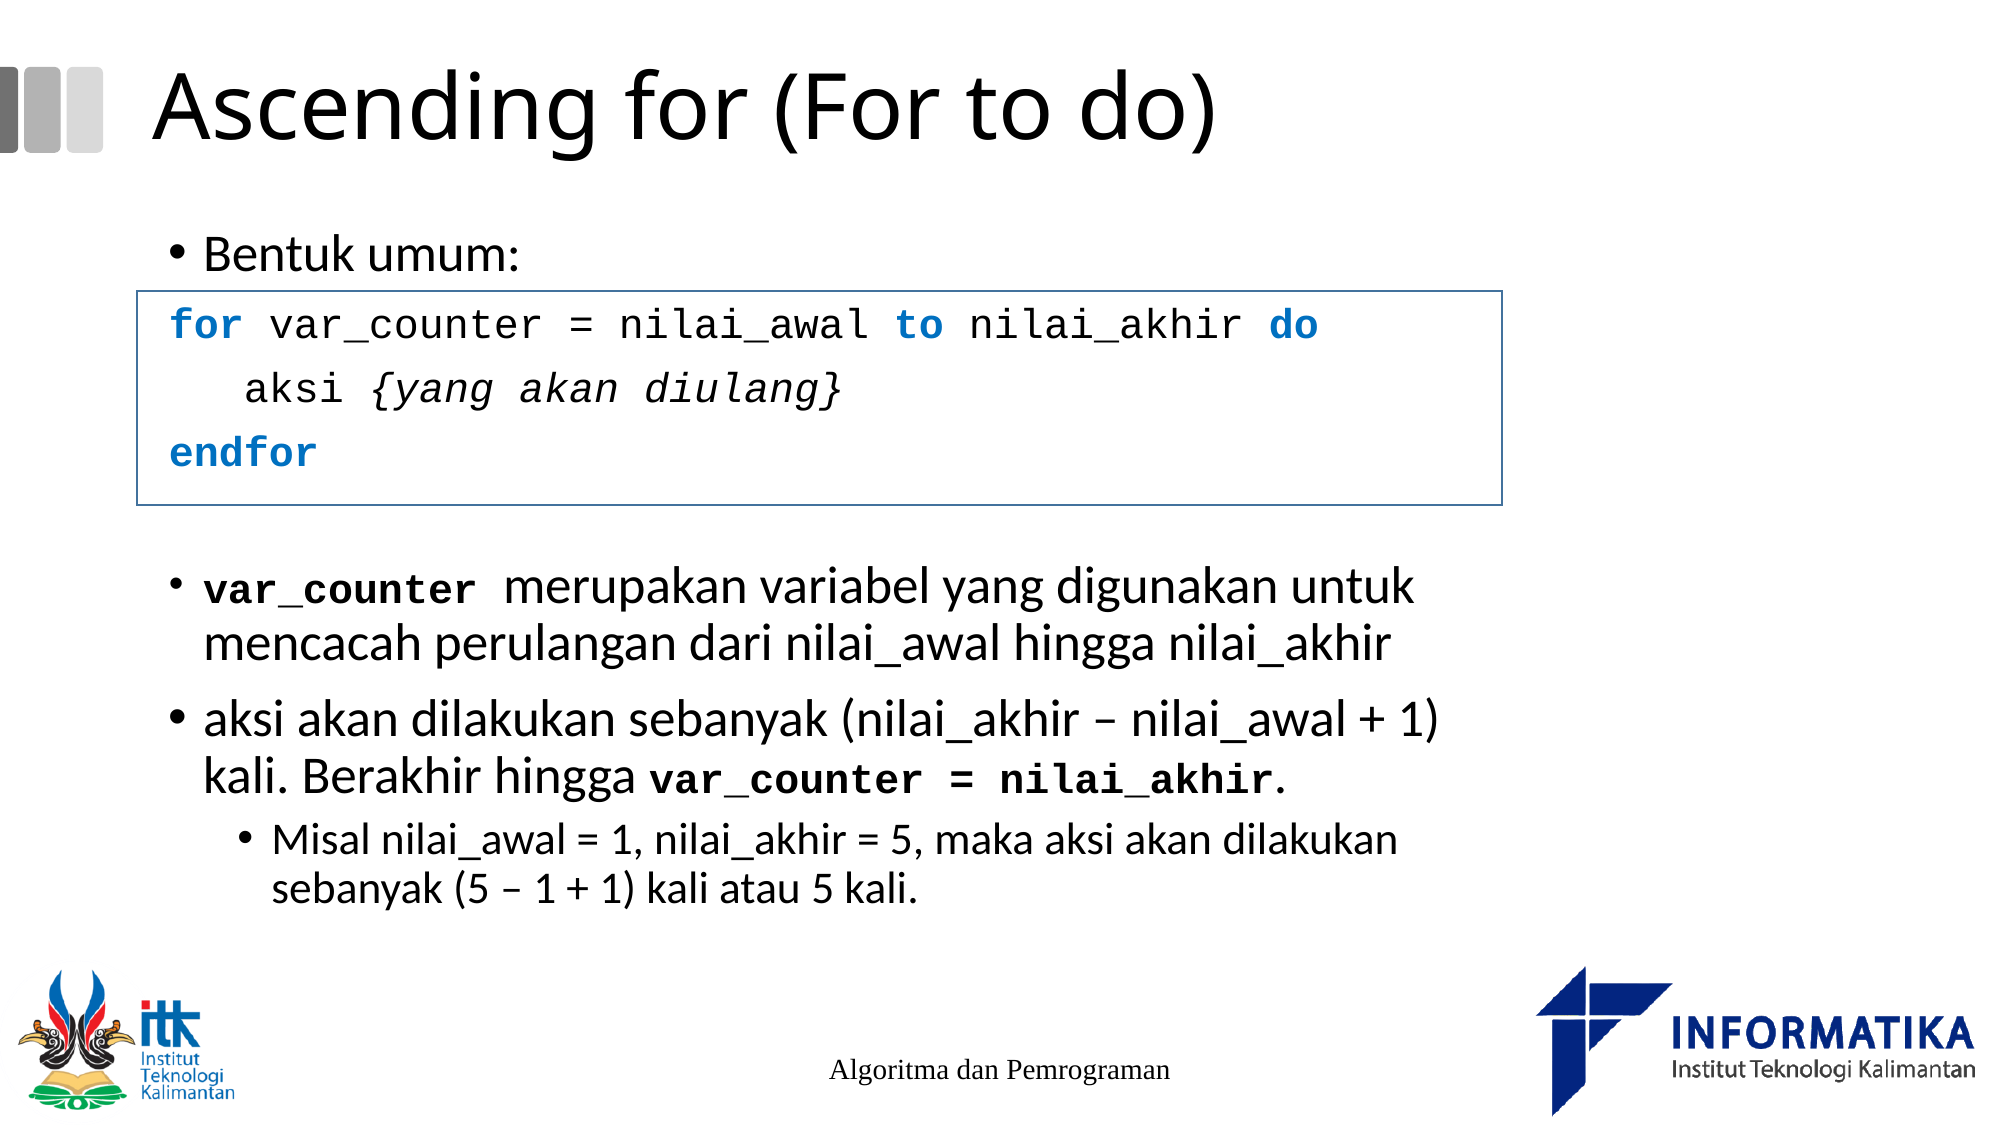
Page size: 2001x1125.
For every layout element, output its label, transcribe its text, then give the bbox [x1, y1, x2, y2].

title Ascending for (For to do) [137, 1, 1863, 219]
picture [1534, 965, 1976, 1118]
picture [0, 935, 253, 1125]
list Bentuk umum: for var_counter = nilai_awal to nilai_akhir do aksi {yang akan diulang} endfor var_counter merupakan variabel yang digunakan untuk mencacah perulangan dari nilai_awal hingga nilai_akhir aksi akan dilakukan sebanyak (nilai_akhir – nilai_awal + 1) kali. Berakhir hingga var_counter = nilai_akhir. Misal nilai_awal = 1, nilai_akhir = 5, maka aksi akan dilakukan sebanyak (5 – 1 + 1) kali atau 5 kali. [154, 292, 1490, 504]
list Bentuk umum: for var_counter = nilai_awal to nilai_akhir do aksi {yang akan diulang} endfor var_counter merupakan variabel yang digunakan untuk mencacah perulangan dari nilai_awal hingga nilai_akhir aksi akan dilakukan sebanyak (nilai_akhir – nilai_awal + 1) kali. Berakhir hingga var_counter = nilai_akhir. Misal nilai_awal = 1, nilai_akhir = 5, maka aksi akan dilakukan sebanyak (5 – 1 + 1) kali atau 5 kali. [154, 218, 1490, 290]
list Bentuk umum: for var_counter = nilai_awal to nilai_akhir do aksi {yang akan diulang} endfor var_counter merupakan variabel yang digunakan untuk mencacah perulangan dari nilai_awal hingga nilai_akhir aksi akan dilakukan sebanyak (nilai_akhir – nilai_awal + 1) kali. Berakhir hingga var_counter = nilai_akhir. Misal nilai_awal = 1, nilai_akhir = 5, maka aksi akan dilakukan sebanyak (5 – 1 + 1) kali atau 5 kali. [154, 506, 1490, 933]
